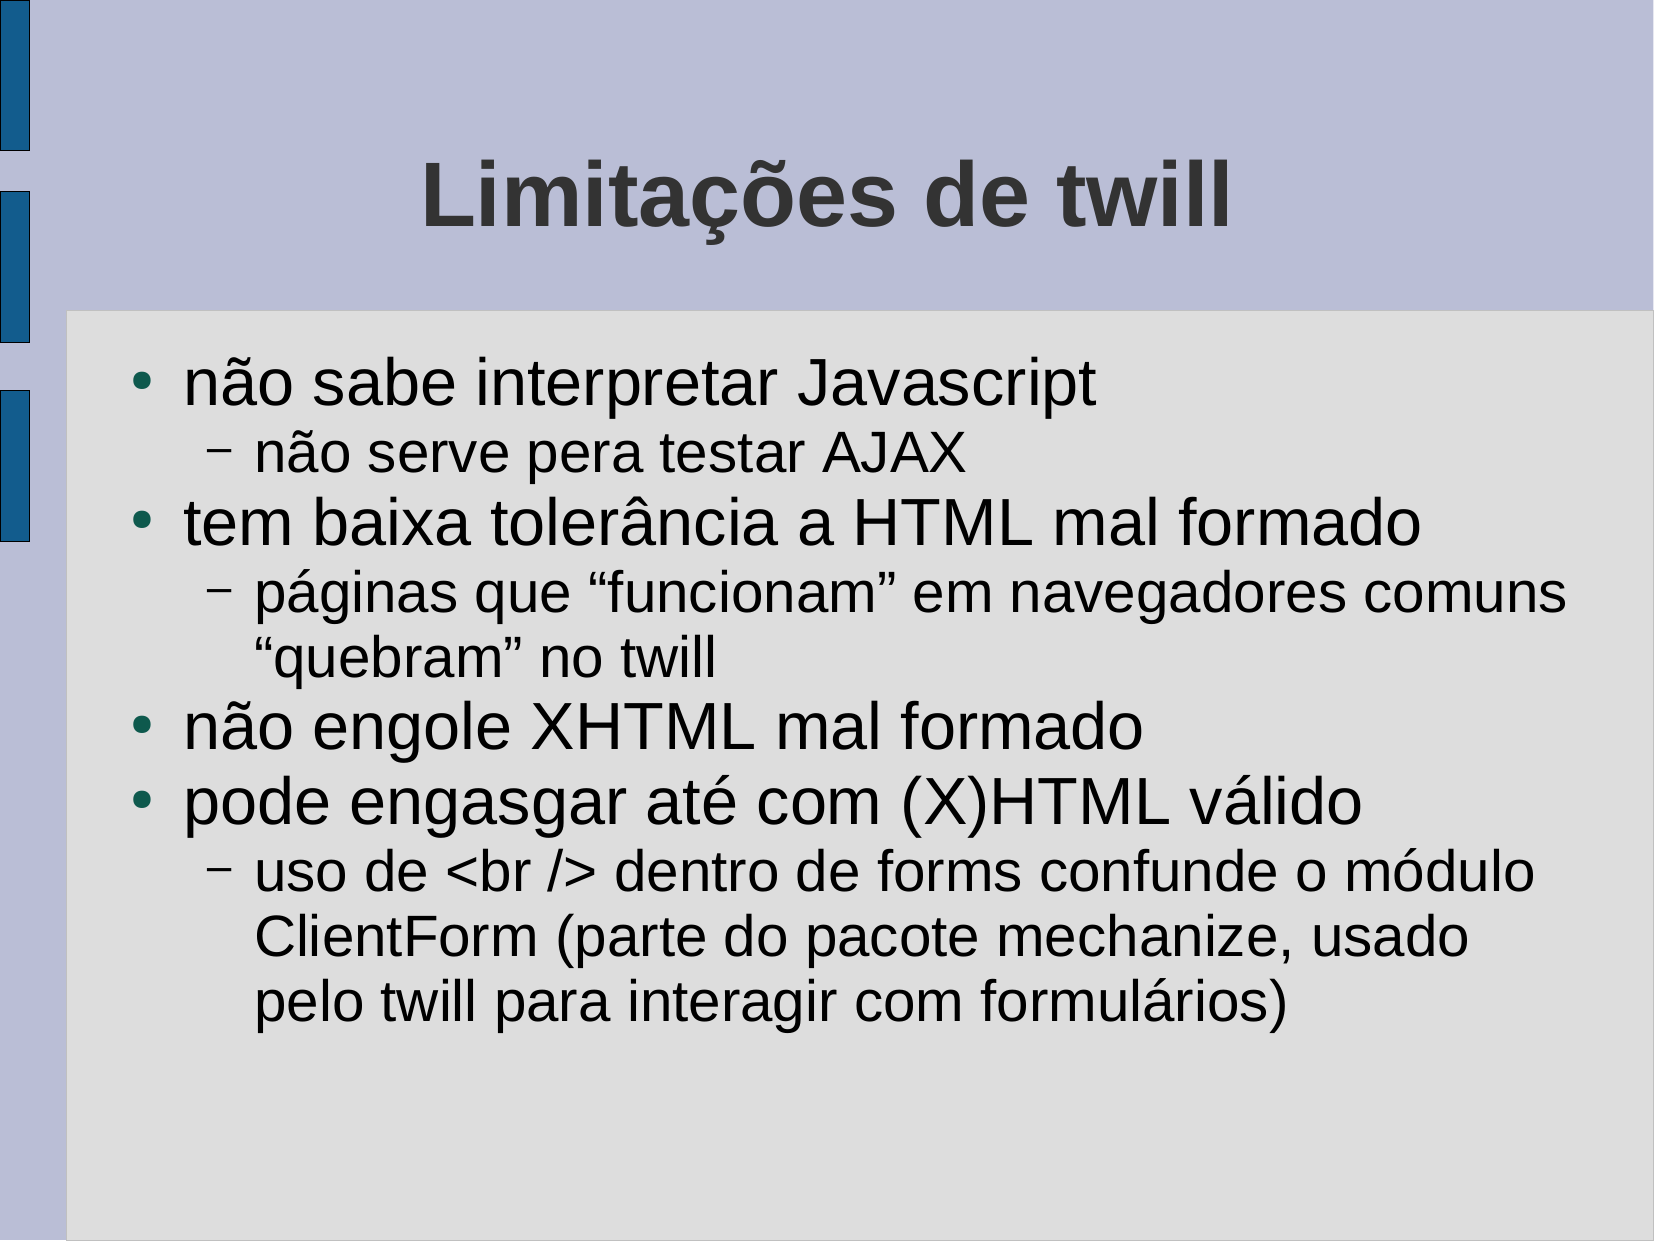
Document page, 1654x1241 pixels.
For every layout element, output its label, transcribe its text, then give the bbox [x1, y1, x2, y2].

title Limitações de twill [121, 91, 1534, 299]
list não sabe interpretar Javascript não serve pera testar AJAX tem baixa tolerância a HTML mal formado páginas que “funcionam” em navegadores comuns “quebram” no twill não engole XHTML mal formado pode engasgar até com (X)HTML válido uso de <br /> dentro de forms confunde o módulo ClientForm (parte do pacote mechanize, usado pelo twill para interagir com formulários) [112, 344, 1576, 1127]
